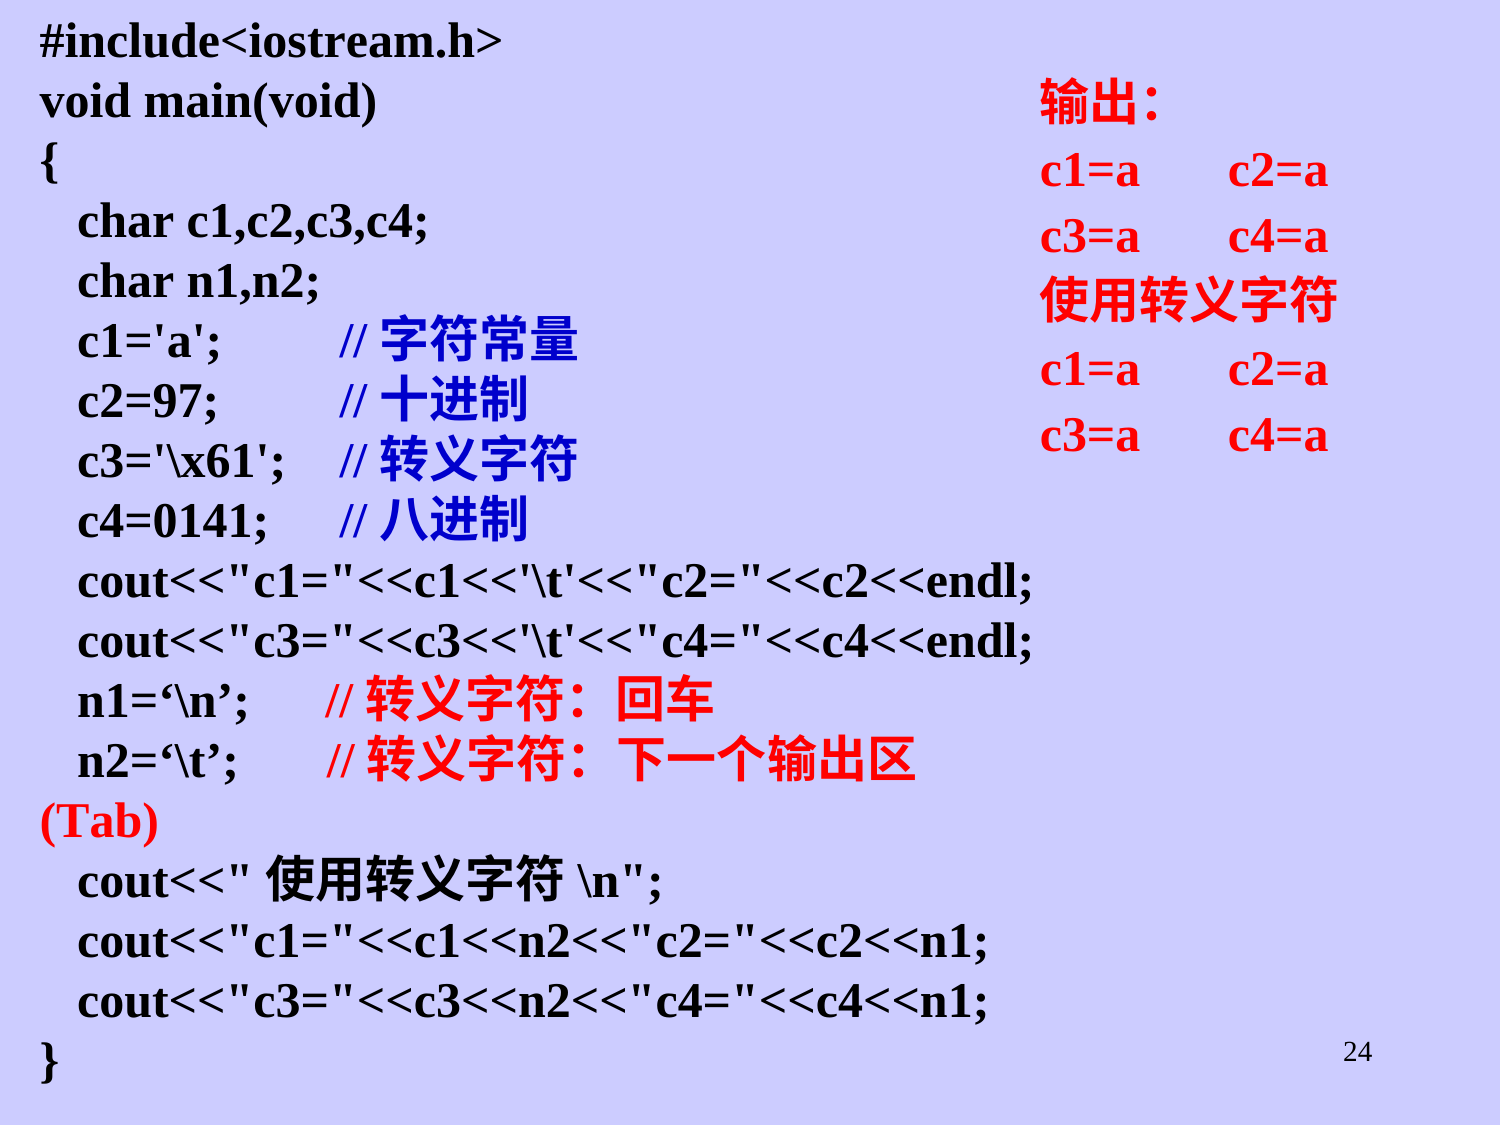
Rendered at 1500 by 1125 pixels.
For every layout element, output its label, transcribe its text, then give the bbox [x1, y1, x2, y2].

text_box <编号> [1074, 1025, 1388, 1101]
text_box 输出： c1=a c2=a c3=a c4=a 使用转义字符 c1=a c2=a c3=a c4=a [1025, 62, 1376, 470]
text_box #include<iostream.h> void main(void) { char c1,c2,c3,c4; char n1,n2; c1='a'; //字符常量 c2=97; //十进制 c3='\x61'; //转义字符 c4=0141; //八进制 cout<<"c1="<<c1<<'\t'<<"c2="<<c2<<endl; cout<<"c3="<<c3<<'\t'<<"c4="<<c4<<endl; n1=‘\n’; //转义字符：回车 n2=‘\t’; //转义字符：下一个输出区(Tab) cout<<"使用转义字符\n"; cout<<"c1="<<c1<<n2<<"c2="<<c2<<n1; cout<<"c3="<<c3<<n2<<"c4="<<c4<<n1; } [24, 0, 1063, 1096]
